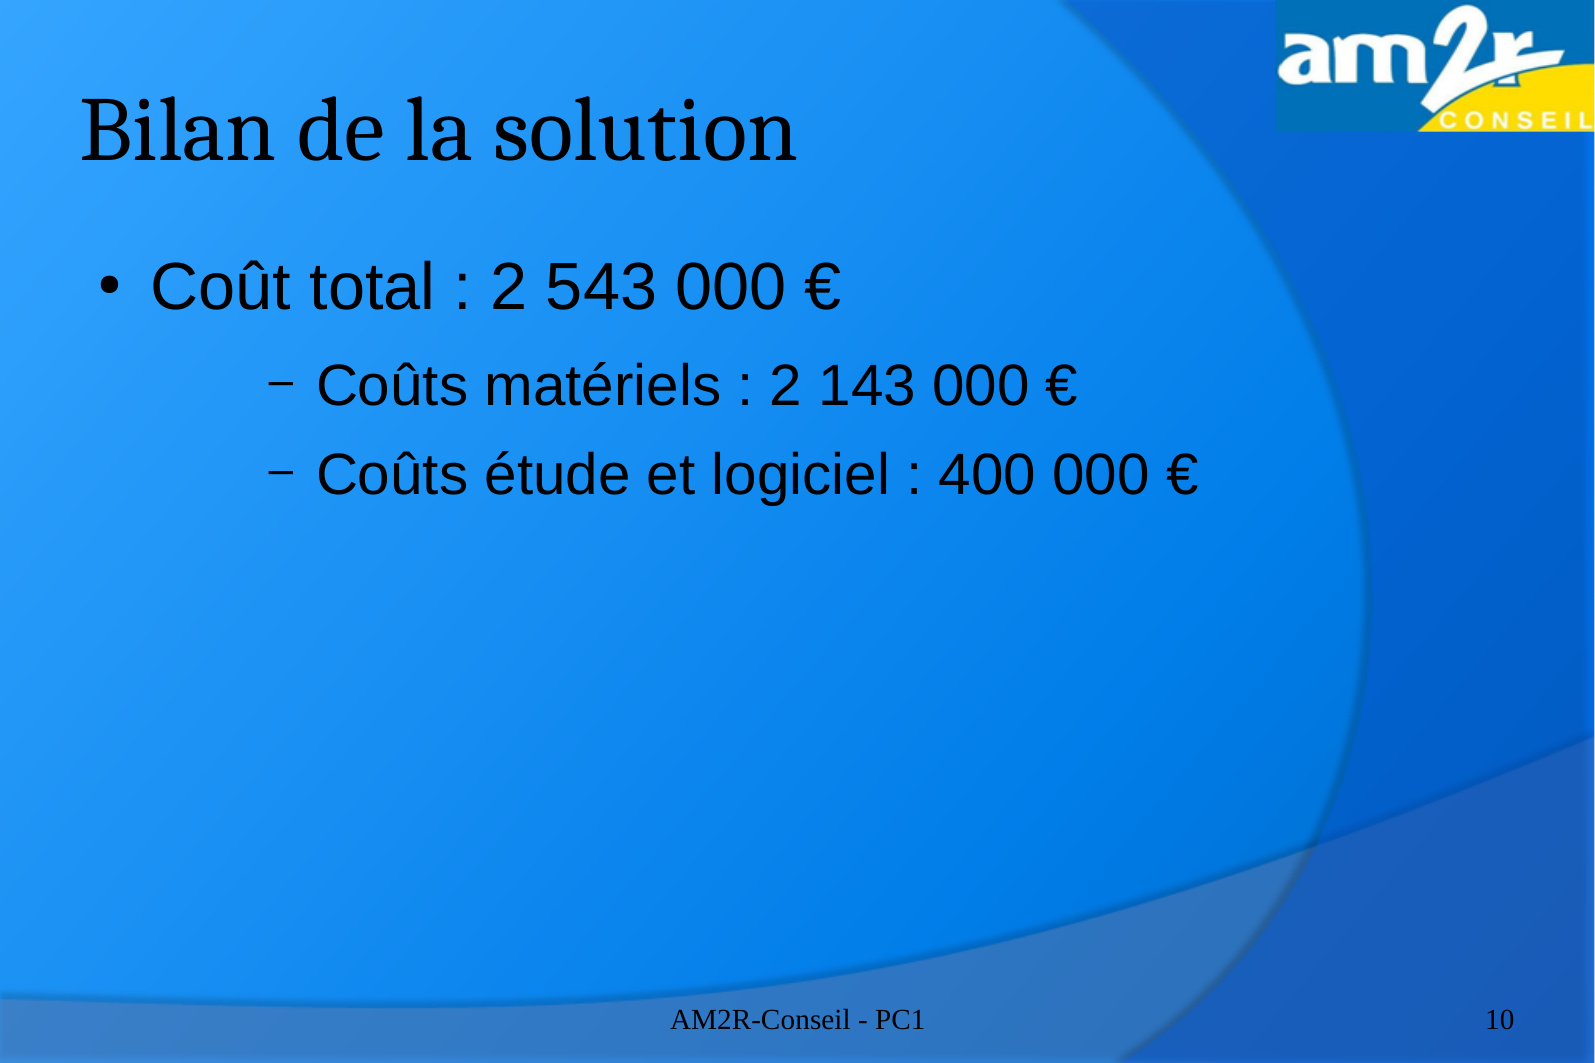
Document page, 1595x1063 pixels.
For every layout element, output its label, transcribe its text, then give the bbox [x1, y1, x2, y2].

picture [0, 0, 1595, 1063]
title Bilan de la solution [79, 42, 1152, 220]
list Coût total : 2 543 000 € Coûts matériels : 2 143 000 € Coûts étude et logiciel : 400 000 € [79, 248, 1515, 960]
